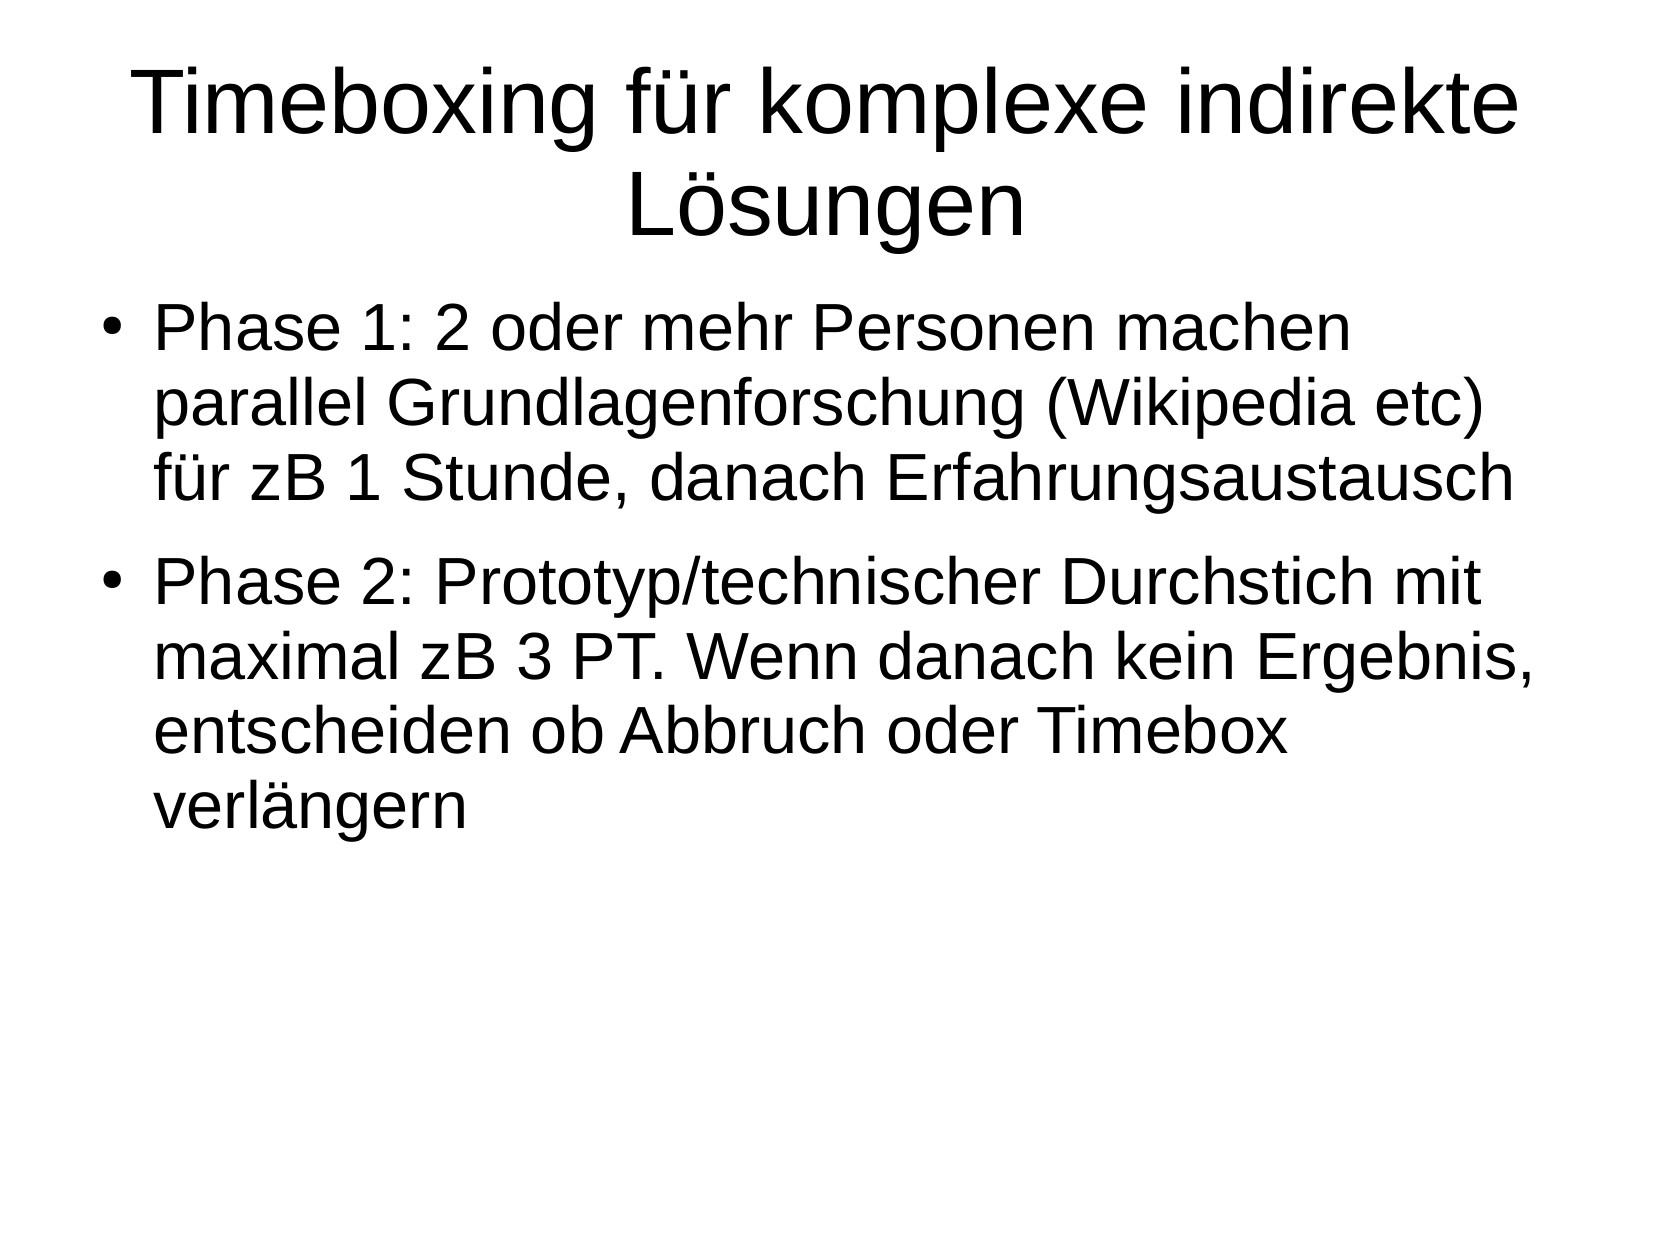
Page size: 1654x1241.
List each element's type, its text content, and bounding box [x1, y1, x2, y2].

list Phase 1: 2 oder mehr Personen machen parallel Grundlagenforschung (Wikipedia etc) für zB 1 Stunde, danach Erfahrungsaustausch Phase 2: Prototyp/technischer Durchstich mit maximal zB 3 PT. Wenn danach kein Ergebnis, entscheiden ob Abbruch oder Timebox verlängern [82, 290, 1571, 1010]
title Timeboxing für komplexe indirekte Lösungen [82, 49, 1571, 257]
